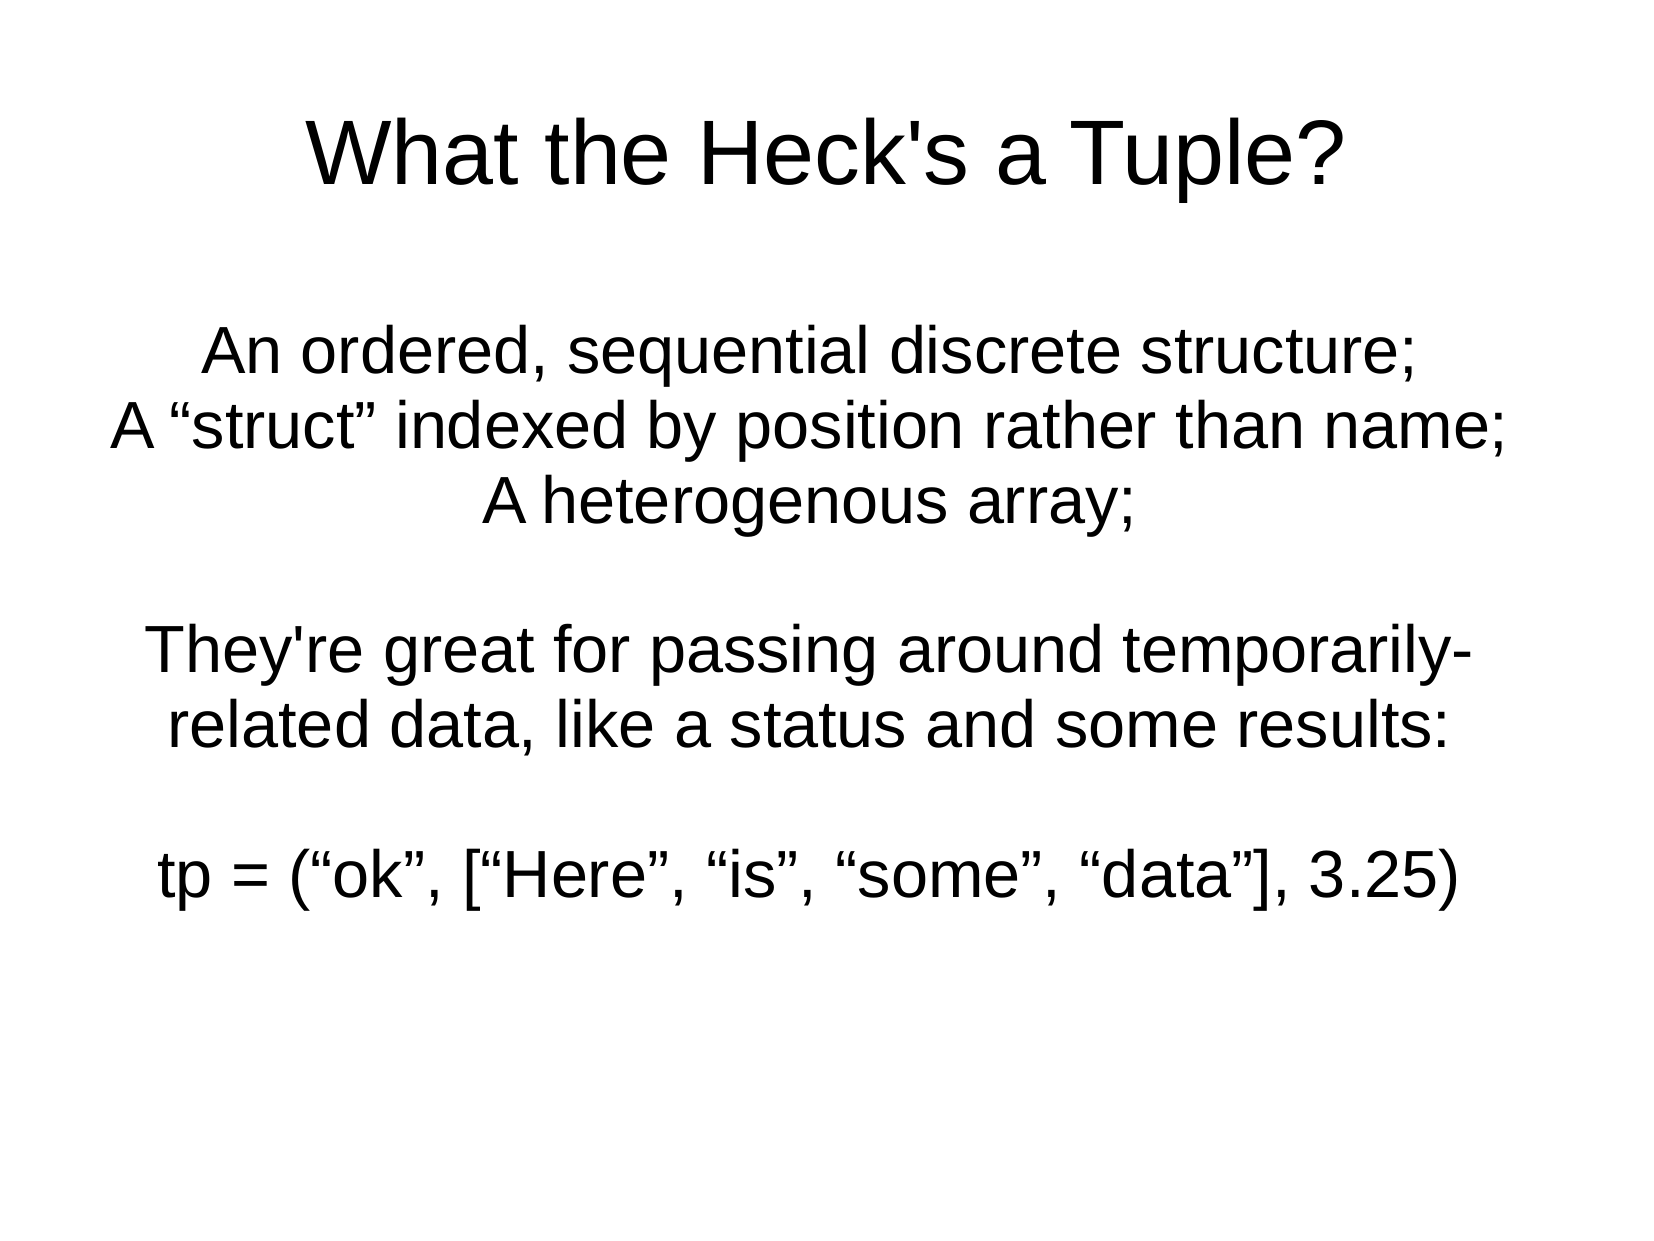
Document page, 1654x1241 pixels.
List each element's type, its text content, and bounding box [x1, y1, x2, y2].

subtitle An ordered, sequential discrete structure; A “struct” indexed by position rather than name; A heterogenous array; They're great for passing around temporarily-related data, like a status and some results: tp = (“ok”, [“Here”, “is”, “some”, “data”], 3.25) [82, 290, 1538, 1010]
title What the Heck's a Tuple? [82, 49, 1571, 257]
